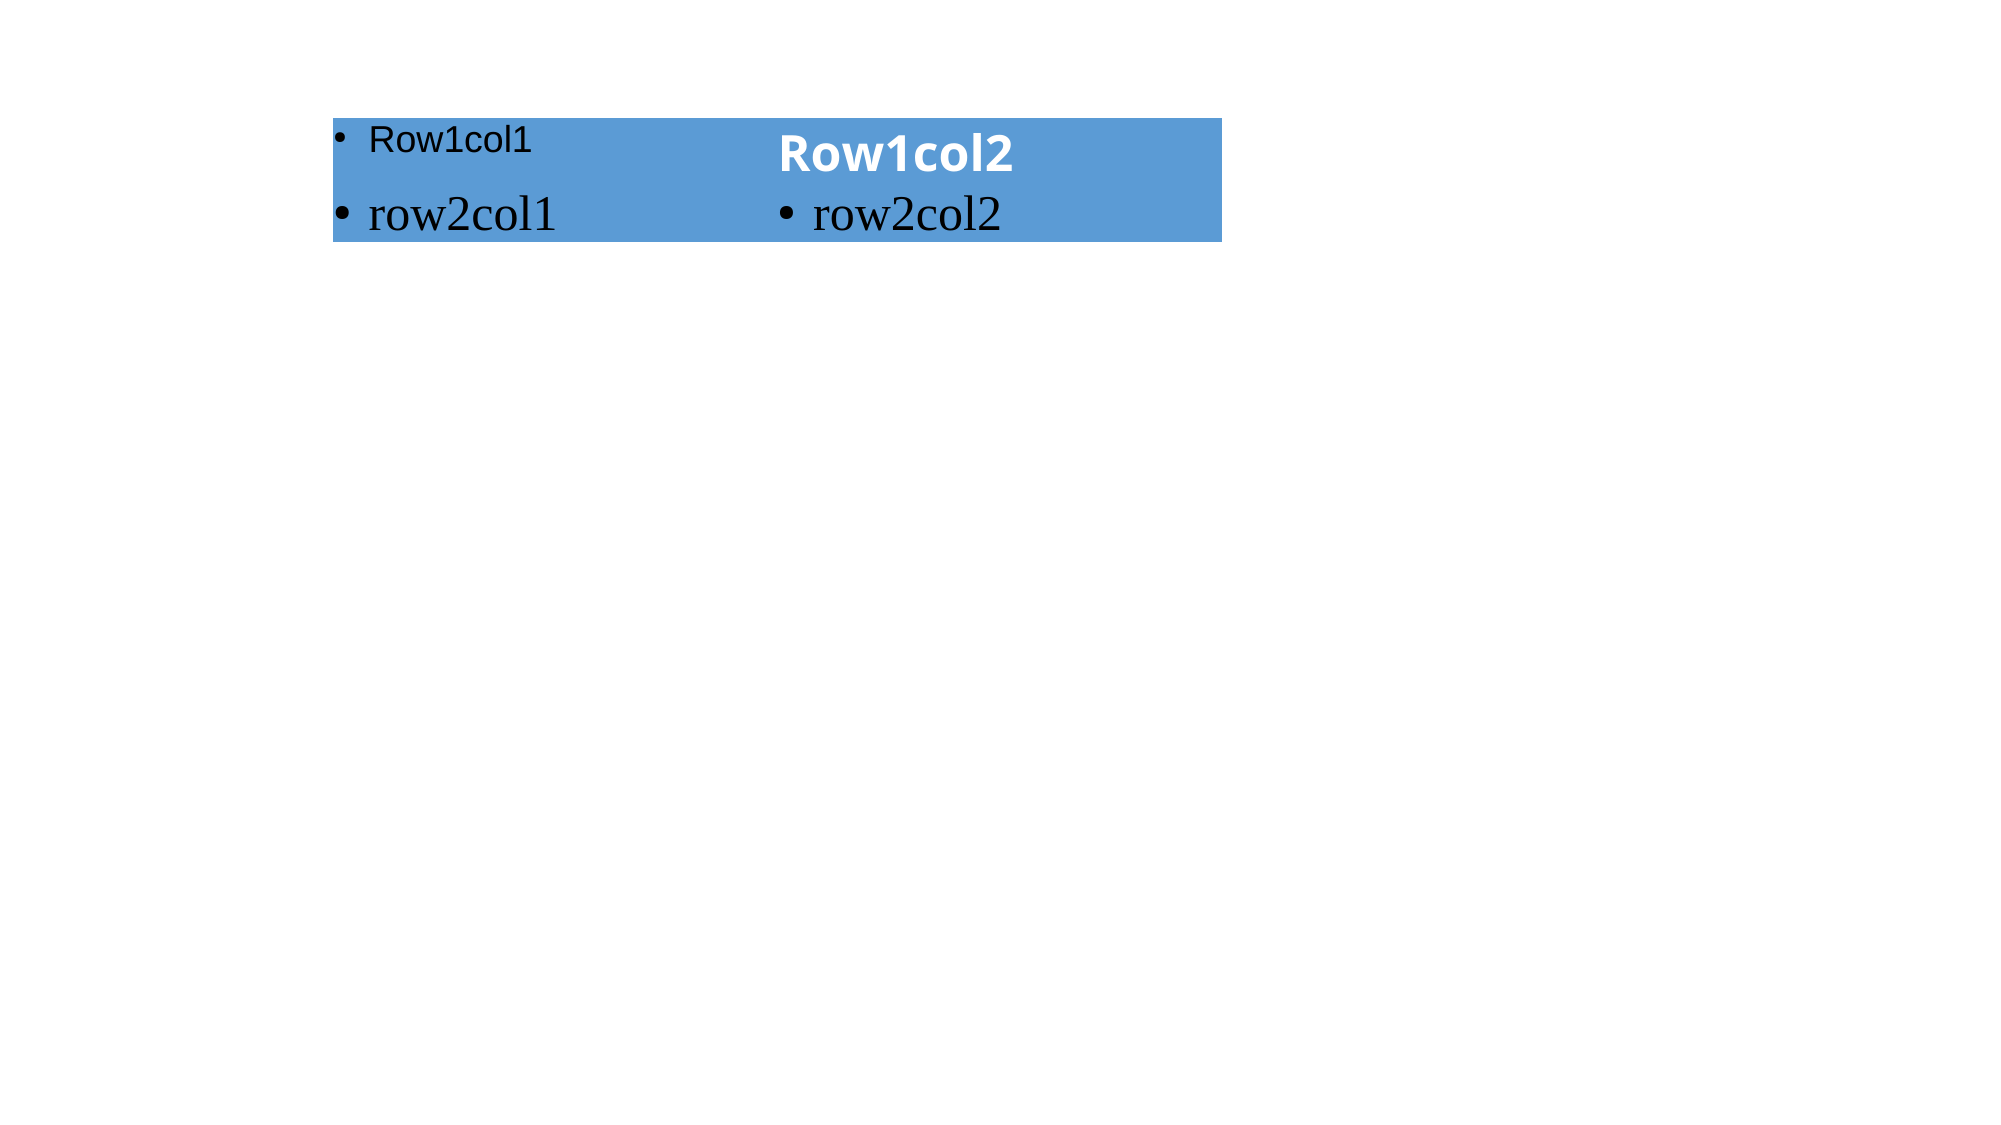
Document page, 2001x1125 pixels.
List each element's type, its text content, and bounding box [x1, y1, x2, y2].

table_header Row1col1 [333, 118, 778, 186]
table_cell row2col1 [333, 186, 778, 242]
table_cell row2col2 [778, 186, 1222, 242]
table_header Row1col2 [778, 118, 1222, 186]
